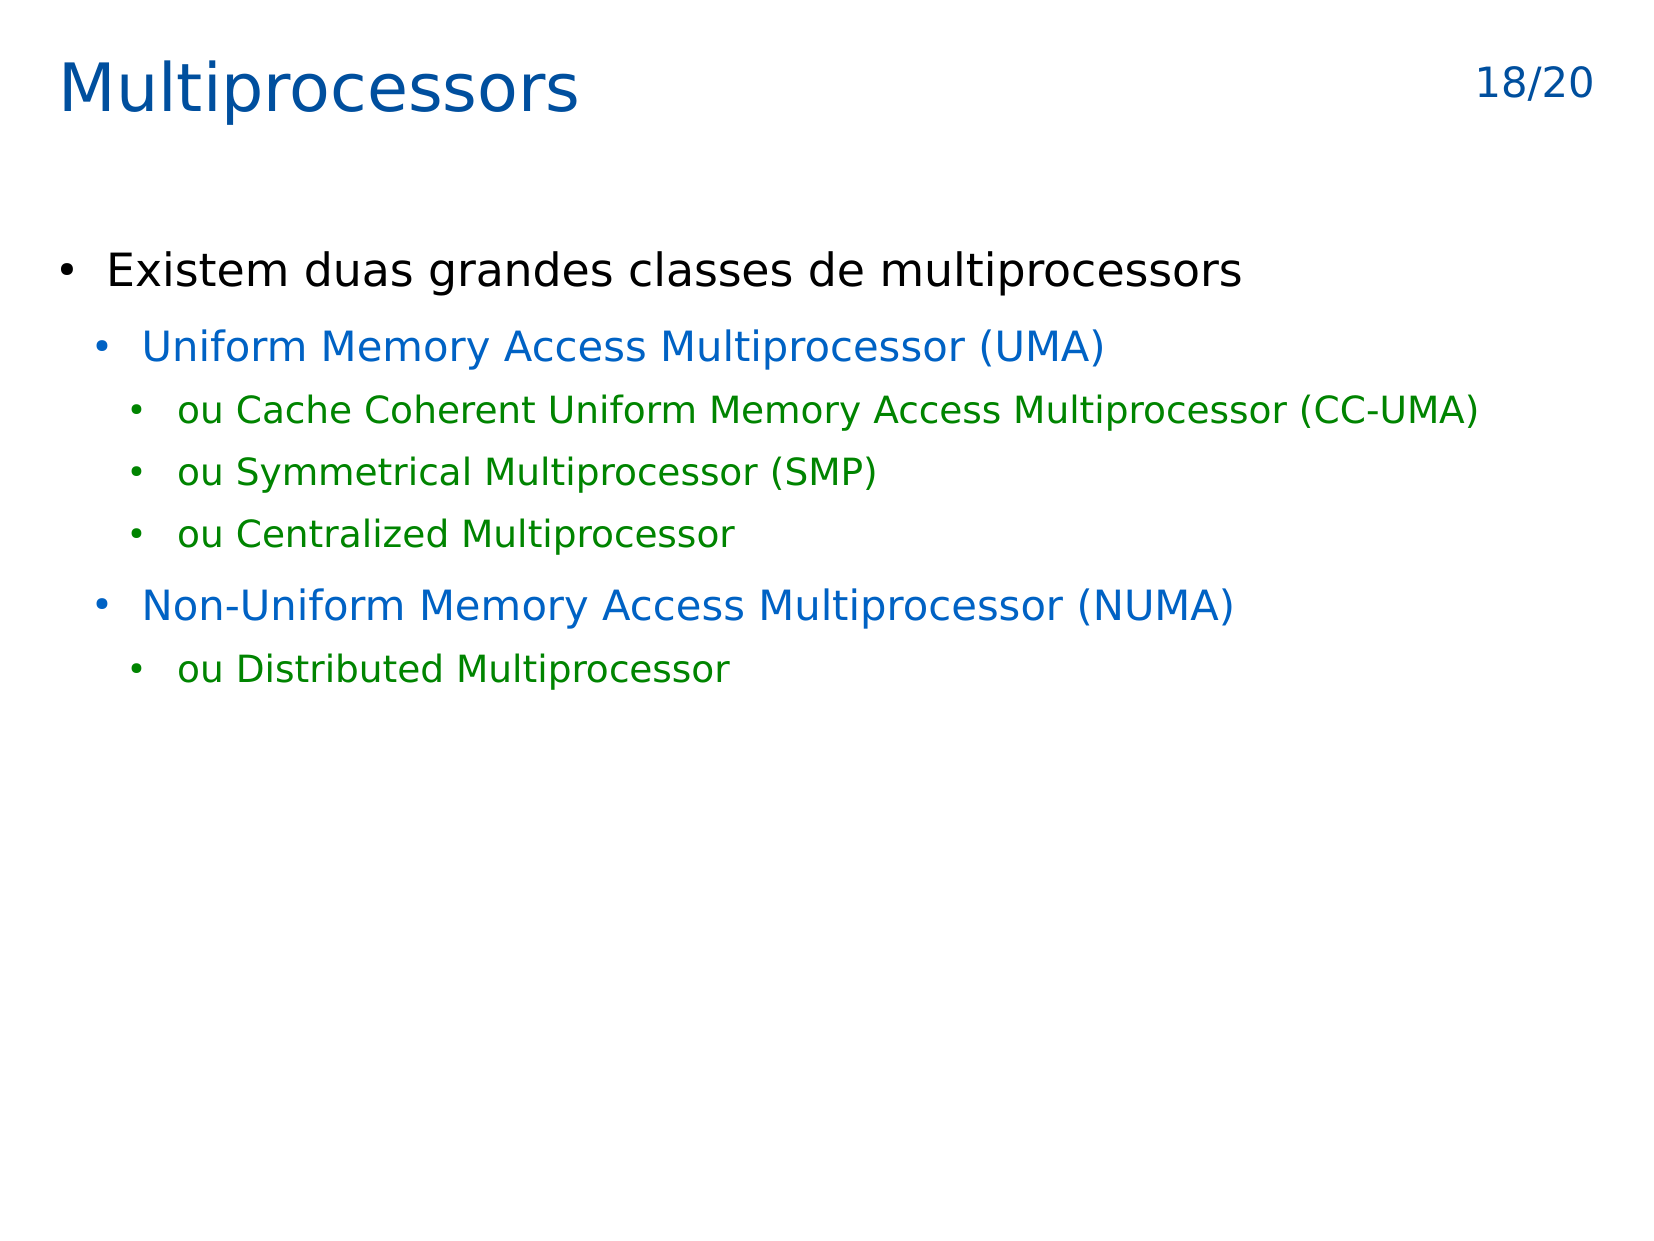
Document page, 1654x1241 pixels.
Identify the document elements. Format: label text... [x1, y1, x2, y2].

list Existem duas grandes classes de multiprocessors Uniform Memory Access Multiprocessor (UMA) ou Cache Coherent Uniform Memory Access Multiprocessor (CC-UMA) ou Symmetrical Multiprocessor (SMP) ou Centralized Multiprocessor Non-Uniform Memory Access Multiprocessor (NUMA) ou Distributed Multiprocessor [59, 236, 1595, 1211]
title Multiprocessors [59, 29, 1625, 148]
